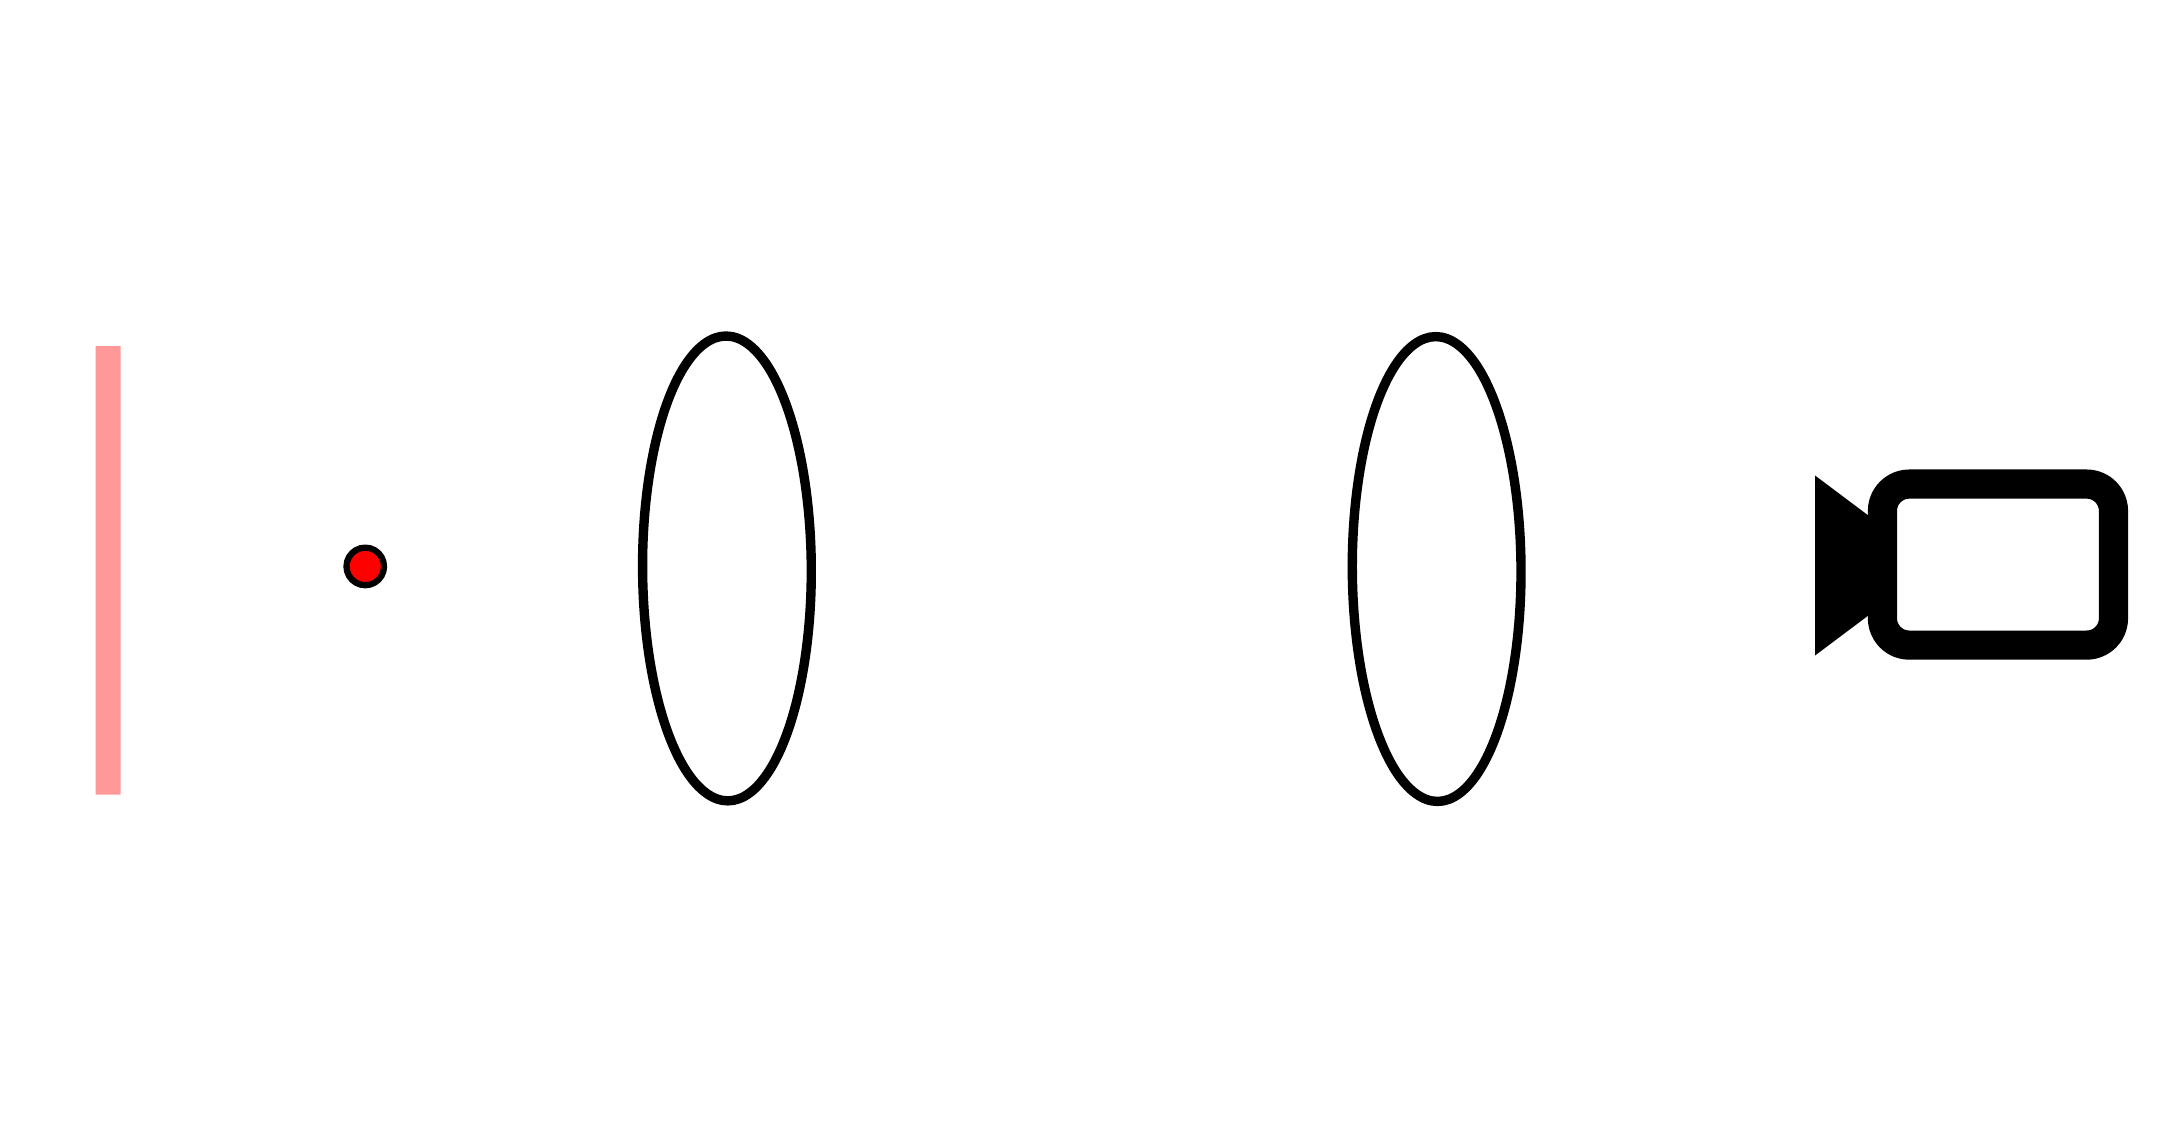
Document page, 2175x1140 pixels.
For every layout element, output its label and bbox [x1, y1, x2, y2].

text_box [1352, 336, 1522, 802]
text_box [1815, 475, 1876, 656]
text_box [642, 336, 812, 801]
text_box [346, 547, 385, 586]
text_box [1882, 484, 2114, 646]
